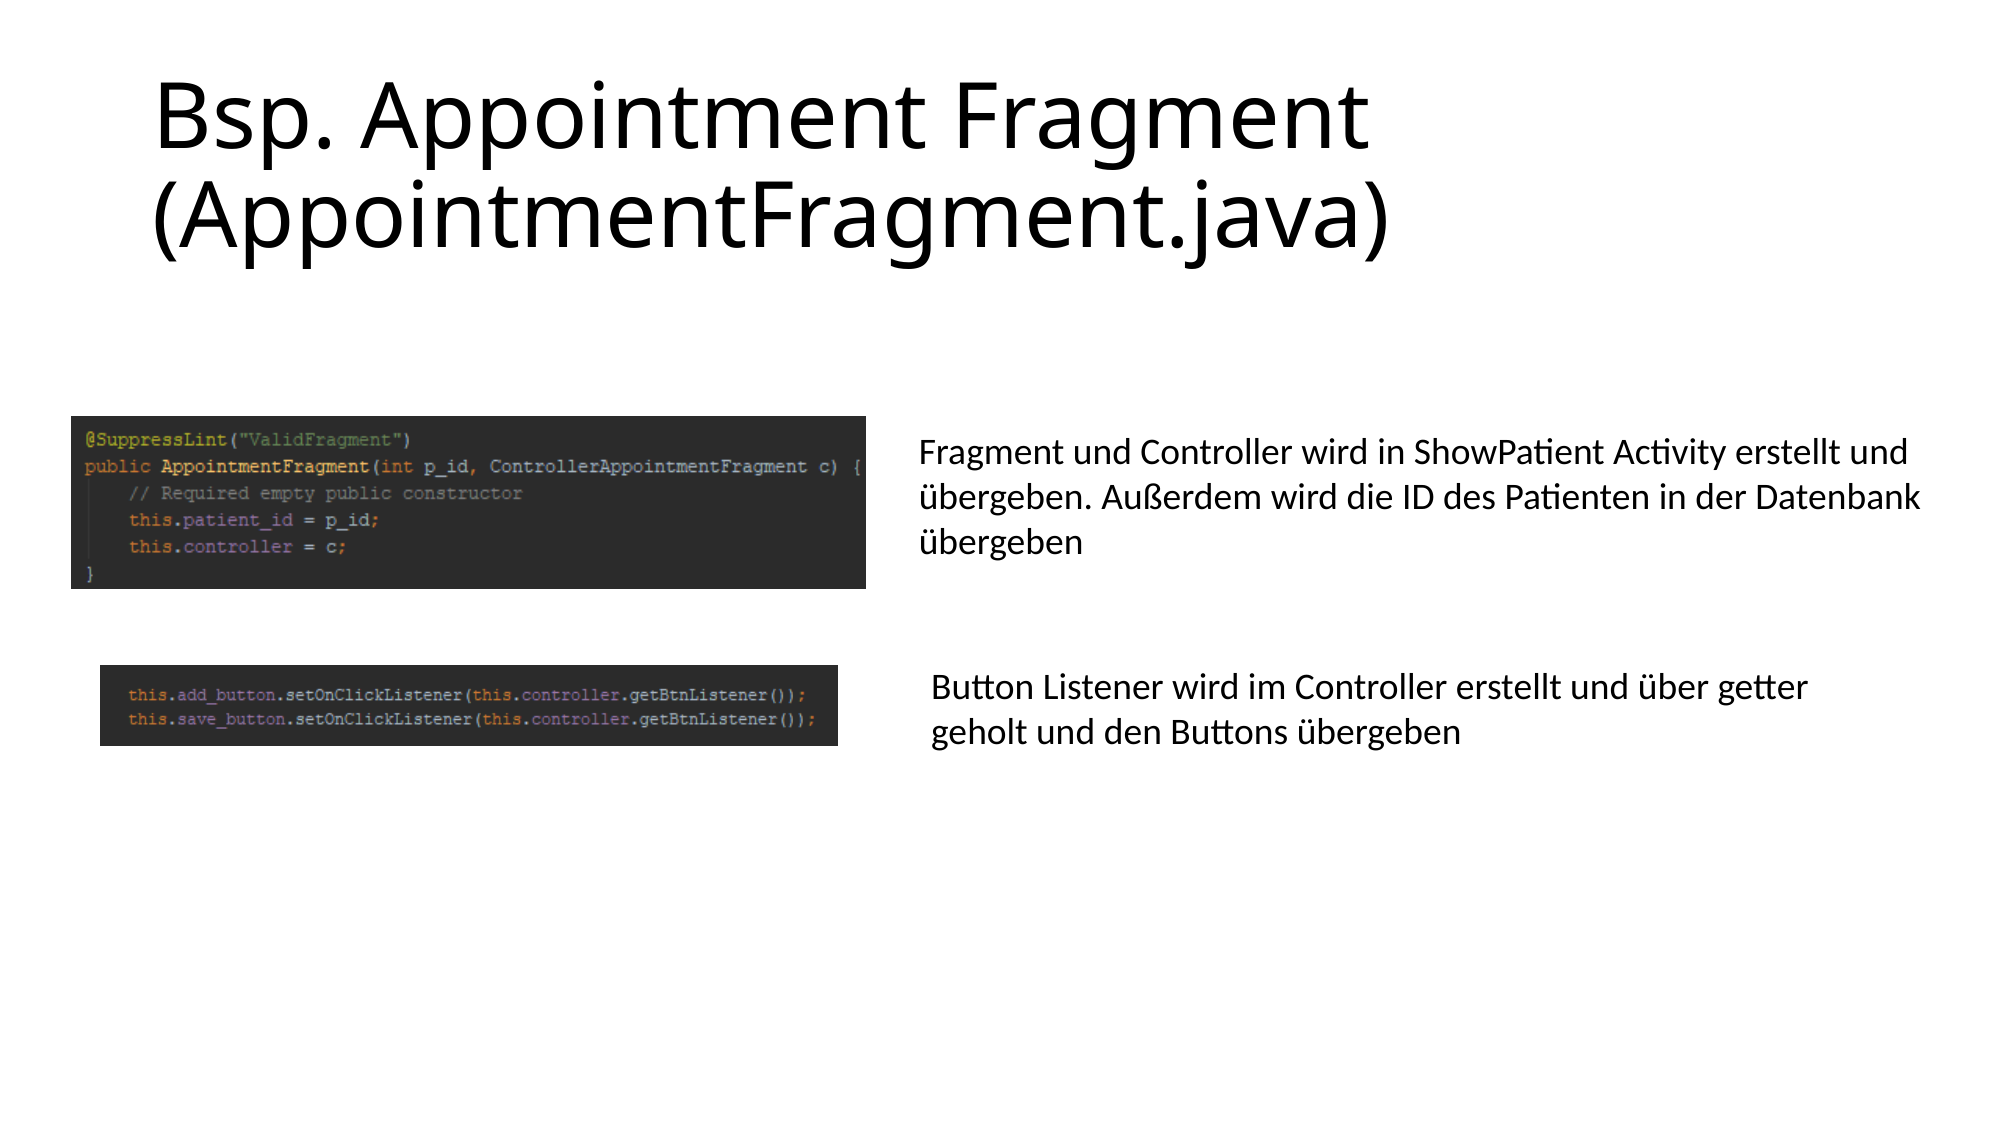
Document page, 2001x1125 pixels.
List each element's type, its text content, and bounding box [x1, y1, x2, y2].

title Bsp. Appointment Fragment (AppointmentFragment.java) [137, 59, 1863, 278]
picture [100, 665, 838, 746]
picture [71, 416, 866, 589]
text_box Fragment und Controller wird in ShowPatient Activity erstellt und übergeben. Außerdem wird die ID des Patienten in der Datenbank übergeben [903, 419, 1940, 571]
text_box Button Listener wird im Controller erstellt und über getter geholt und den Buttons übergeben [916, 654, 1863, 761]
